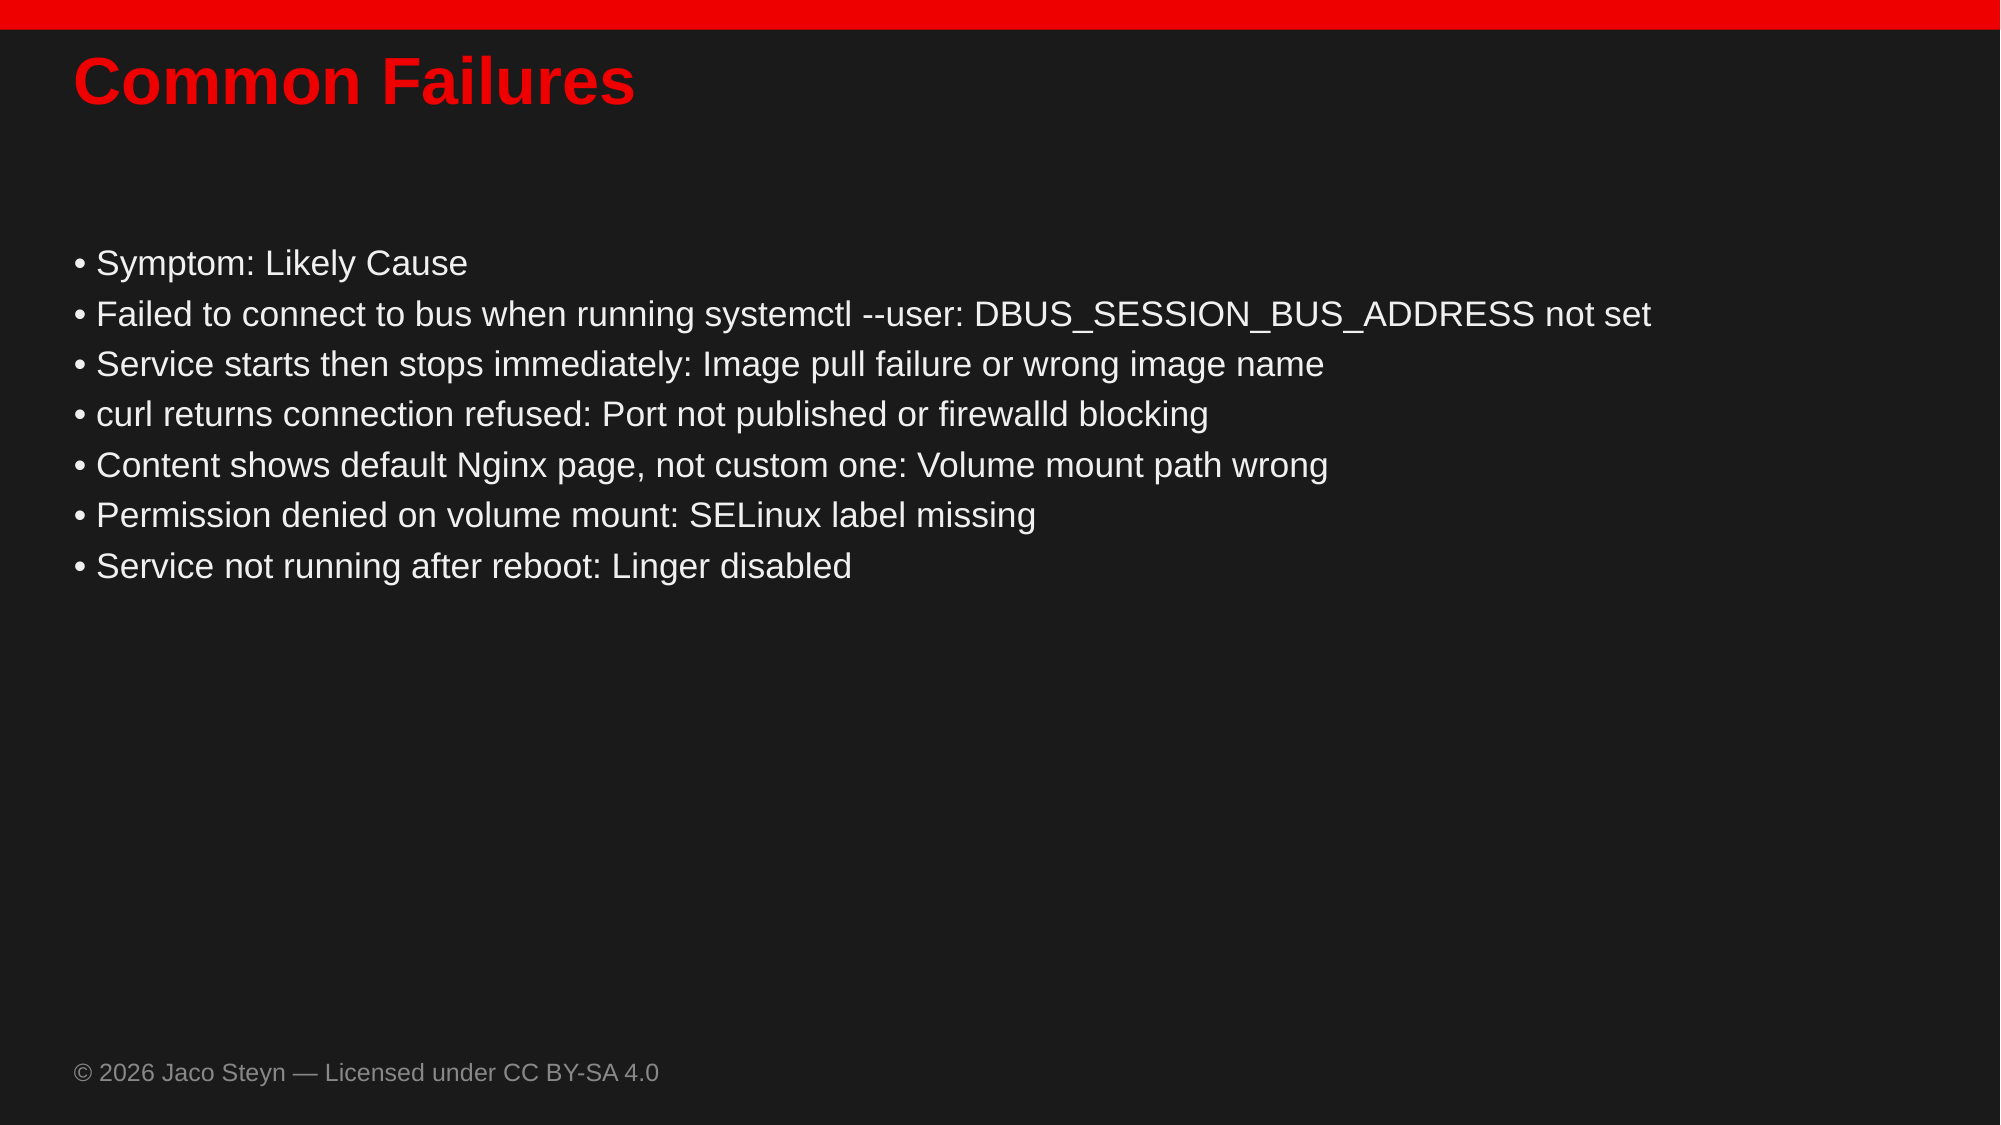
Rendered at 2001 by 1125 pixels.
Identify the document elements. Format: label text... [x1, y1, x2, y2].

text_box [0, 0, 2001, 30]
text_box © 2026 Jaco Steyn — Licensed under CC BY-SA 4.0 [59, 1051, 1942, 1093]
text_box Common Failures [59, 36, 1942, 208]
text_box • Symptom: Likely Cause • Failed to connect to bus when running systemctl --user: DBUS_SESSION_BUS_ADDRESS not set • Service starts then stops immediately: Image pull failure or wrong image name • curl returns connection refused: Port not published or firewalld blocking • Content shows default Nginx page, not custom one: Volume mount path wrong • Permission denied on volume mount: SELinux label missing • Service not running after reboot: Linger disabled [59, 236, 1942, 1037]
